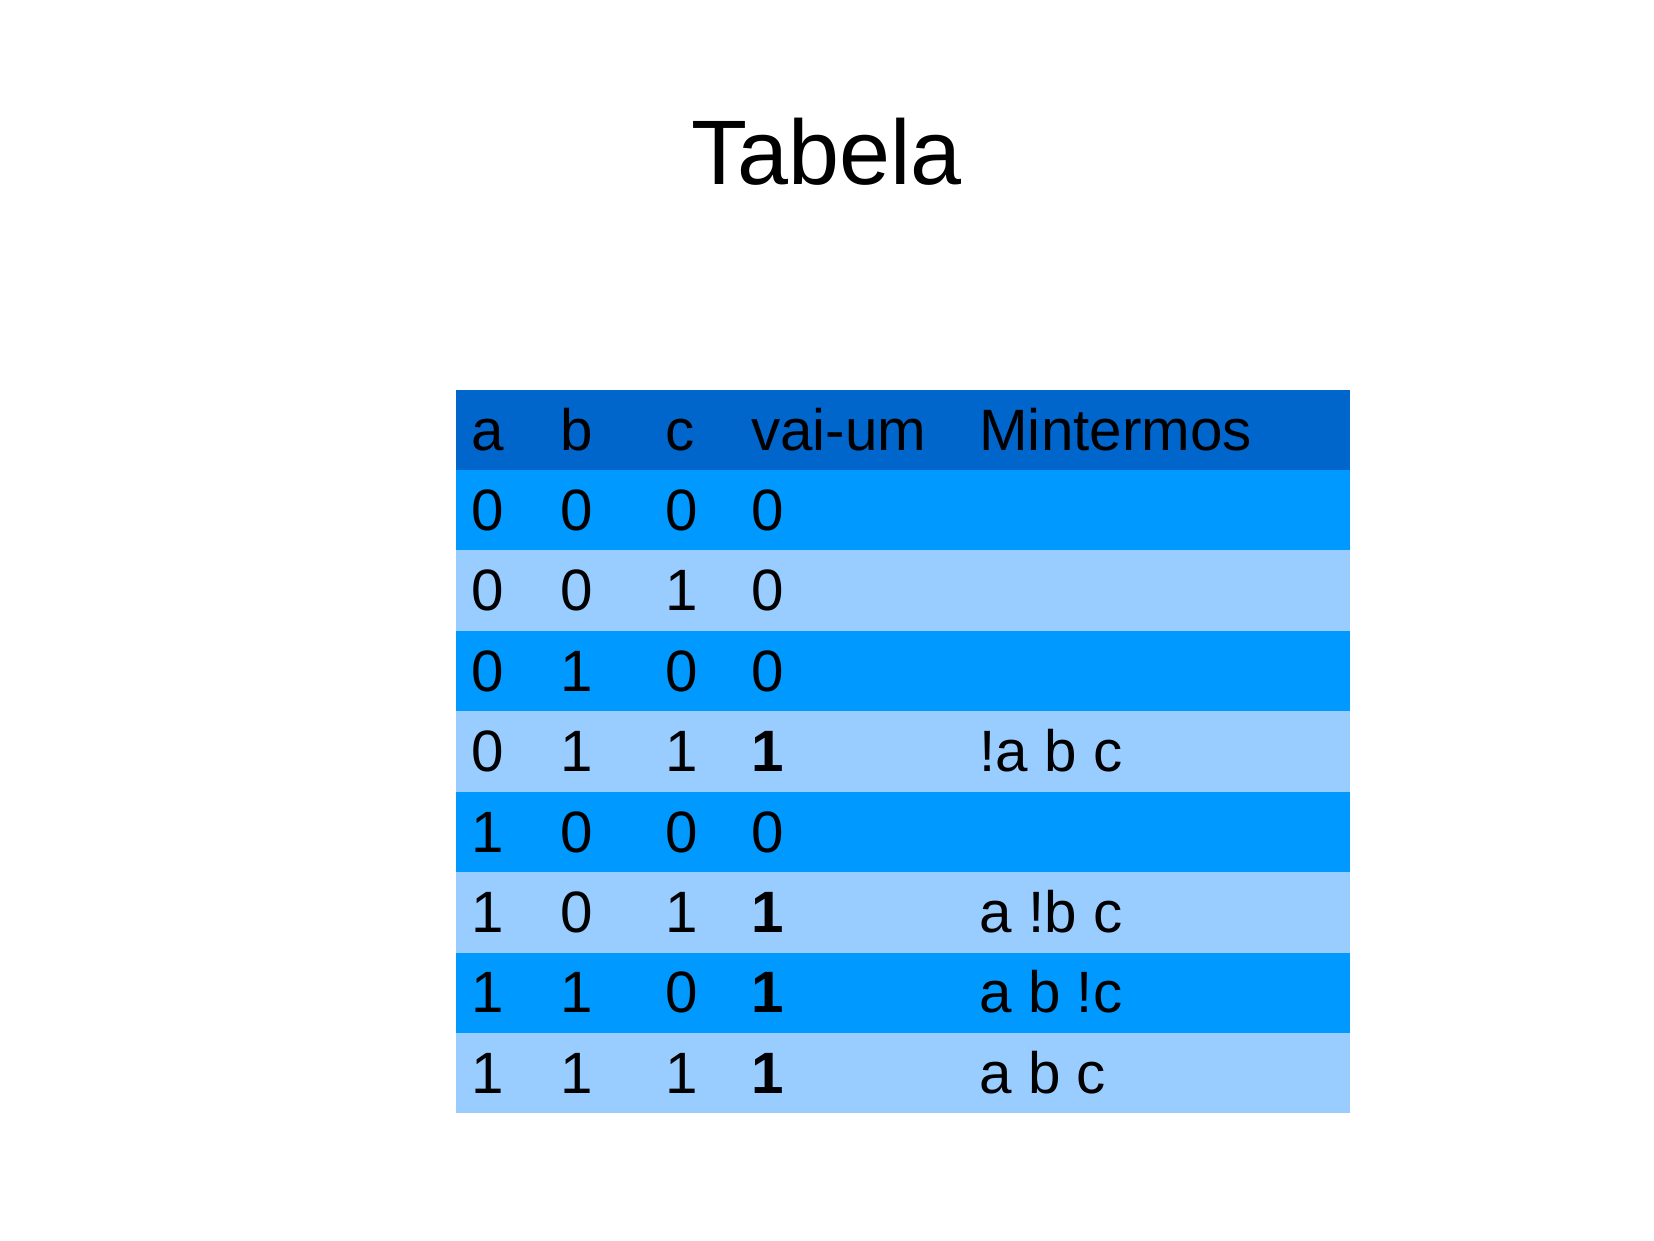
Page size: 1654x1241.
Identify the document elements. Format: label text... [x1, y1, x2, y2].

table_cell 1 [651, 550, 736, 631]
table_cell 1 [456, 1033, 545, 1113]
table_cell 0 [736, 470, 965, 550]
table_cell a !b c [965, 872, 1350, 953]
table_cell [965, 792, 1350, 872]
table_cell 0 [545, 792, 651, 872]
table_cell 1 [736, 711, 965, 792]
table_cell 1 [651, 711, 736, 792]
table_cell 0 [545, 872, 651, 953]
table_cell 0 [651, 631, 736, 711]
table_header Mintermos [965, 390, 1350, 470]
table_cell 0 [736, 792, 965, 872]
table_cell 1 [651, 1033, 736, 1113]
table_cell 1 [736, 872, 965, 953]
table_cell 0 [736, 550, 965, 631]
table_header vai-um [736, 390, 965, 470]
table_cell a b !c [965, 953, 1350, 1033]
table_cell 1 [545, 631, 651, 711]
table_cell 0 [651, 792, 736, 872]
table_cell !a b c [965, 711, 1350, 792]
table_cell 0 [456, 550, 545, 631]
table_cell 1 [651, 872, 736, 953]
table_cell 0 [456, 711, 545, 792]
table_cell 0 [651, 470, 736, 550]
table_cell 0 [736, 631, 965, 711]
table_cell 1 [545, 953, 651, 1033]
table_cell 0 [456, 470, 545, 550]
table_cell [965, 631, 1350, 711]
table_cell a b c [965, 1033, 1350, 1113]
table_cell [965, 550, 1350, 631]
table_header a [456, 390, 545, 470]
table_cell [965, 470, 1350, 550]
table_cell 0 [545, 550, 651, 631]
table_cell 1 [545, 1033, 651, 1113]
table_cell 1 [545, 711, 651, 792]
table_cell 1 [736, 953, 965, 1033]
table_cell 0 [545, 470, 651, 550]
table_cell 0 [456, 631, 545, 711]
table_header c [651, 390, 736, 470]
table_cell 1 [736, 1033, 965, 1113]
title Tabela [82, 49, 1571, 257]
table_cell 0 [651, 953, 736, 1033]
table_header b [545, 390, 651, 470]
table_cell 1 [456, 792, 545, 872]
table_cell 1 [456, 872, 545, 953]
table_cell 1 [456, 953, 545, 1033]
